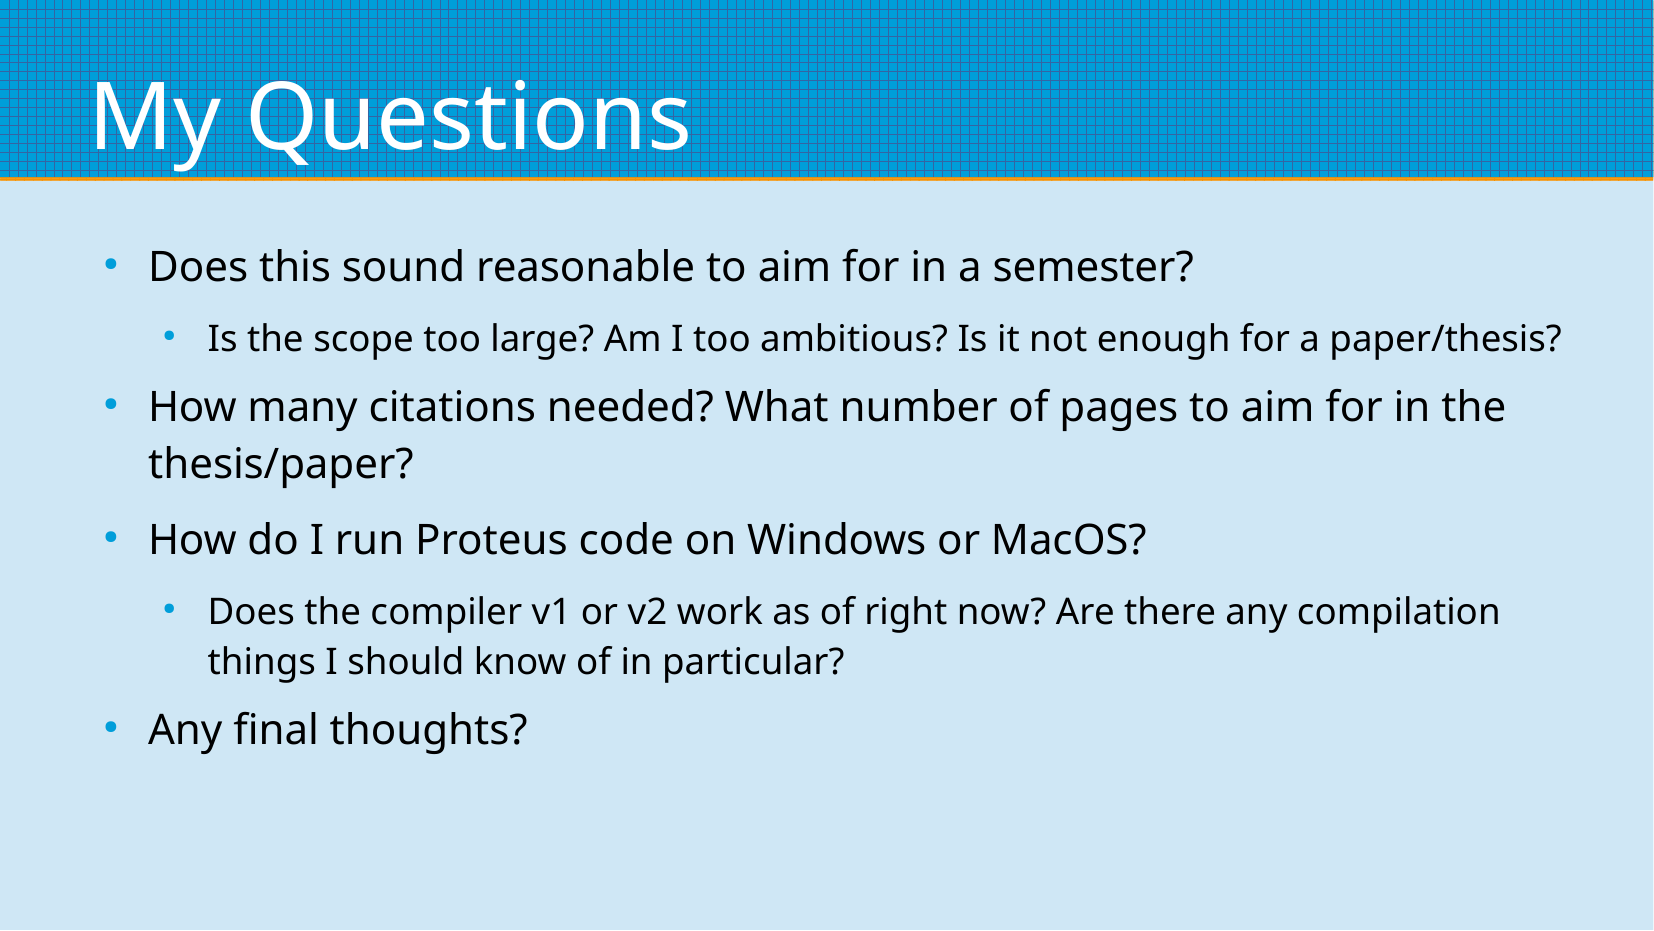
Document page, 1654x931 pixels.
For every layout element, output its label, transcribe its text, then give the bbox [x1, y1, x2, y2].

list Does this sound reasonable to aim for in a semester? Is the scope too large? Am I too ambitious? Is it not enough for a paper/thesis? How many citations needed? What number of pages to aim for in the thesis/paper? How do I run Proteus code on Windows or MacOS? Does the compiler v1 or v2 work as of right now? Are there any compilation things I should know of in particular? Any final thoughts? [88, 236, 1565, 813]
title My Questions [88, 14, 1565, 178]
